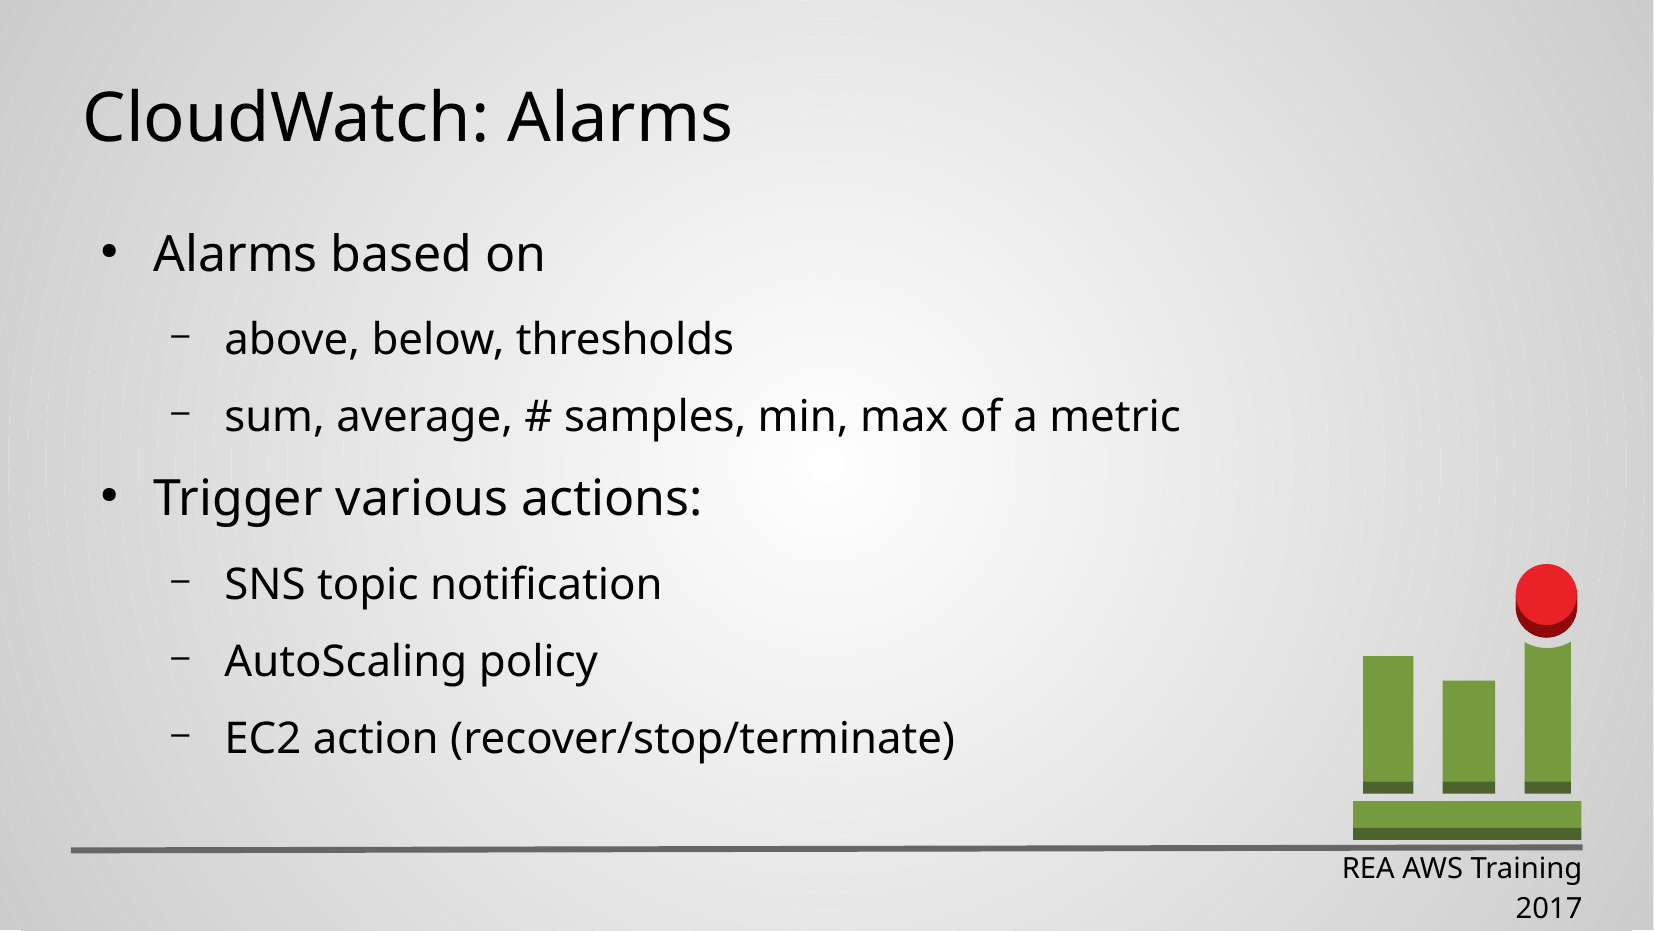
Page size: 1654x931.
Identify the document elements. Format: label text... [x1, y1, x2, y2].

title CloudWatch: Alarms [82, 37, 1571, 193]
list Alarms based on above, below, thresholds sum, average, # samples, min, max of a metric Trigger various actions: SNS topic notification AutoScaling policy EC2 action (recover/stop/terminate) [82, 217, 1571, 827]
picture [1346, 561, 1583, 840]
